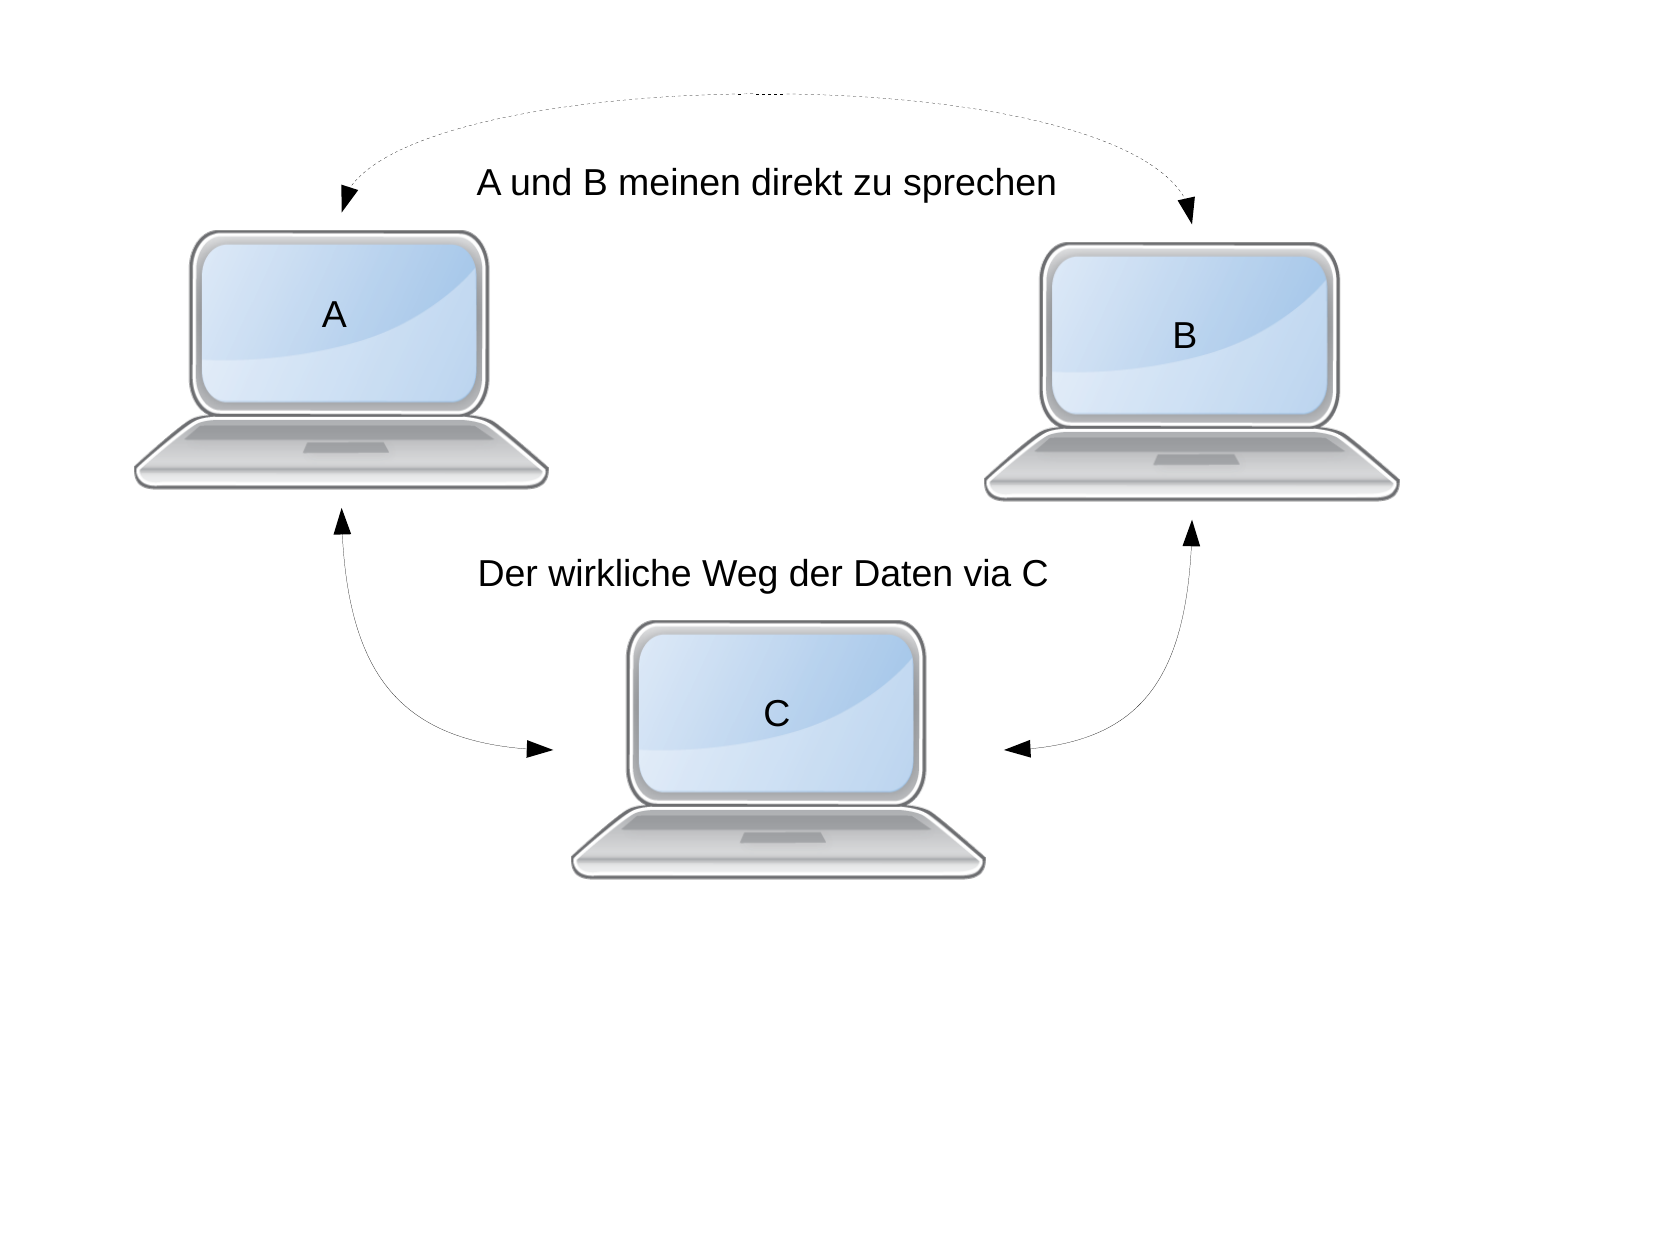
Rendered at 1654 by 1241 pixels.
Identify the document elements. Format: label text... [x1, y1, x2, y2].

text_box A [307, 285, 362, 343]
text_box C [748, 685, 806, 742]
picture [116, 212, 567, 508]
picture [966, 224, 1418, 520]
picture [553, 603, 1004, 898]
text_box Der wirkliche Weg der Daten via C [462, 545, 1063, 603]
text_box B [1157, 307, 1213, 364]
